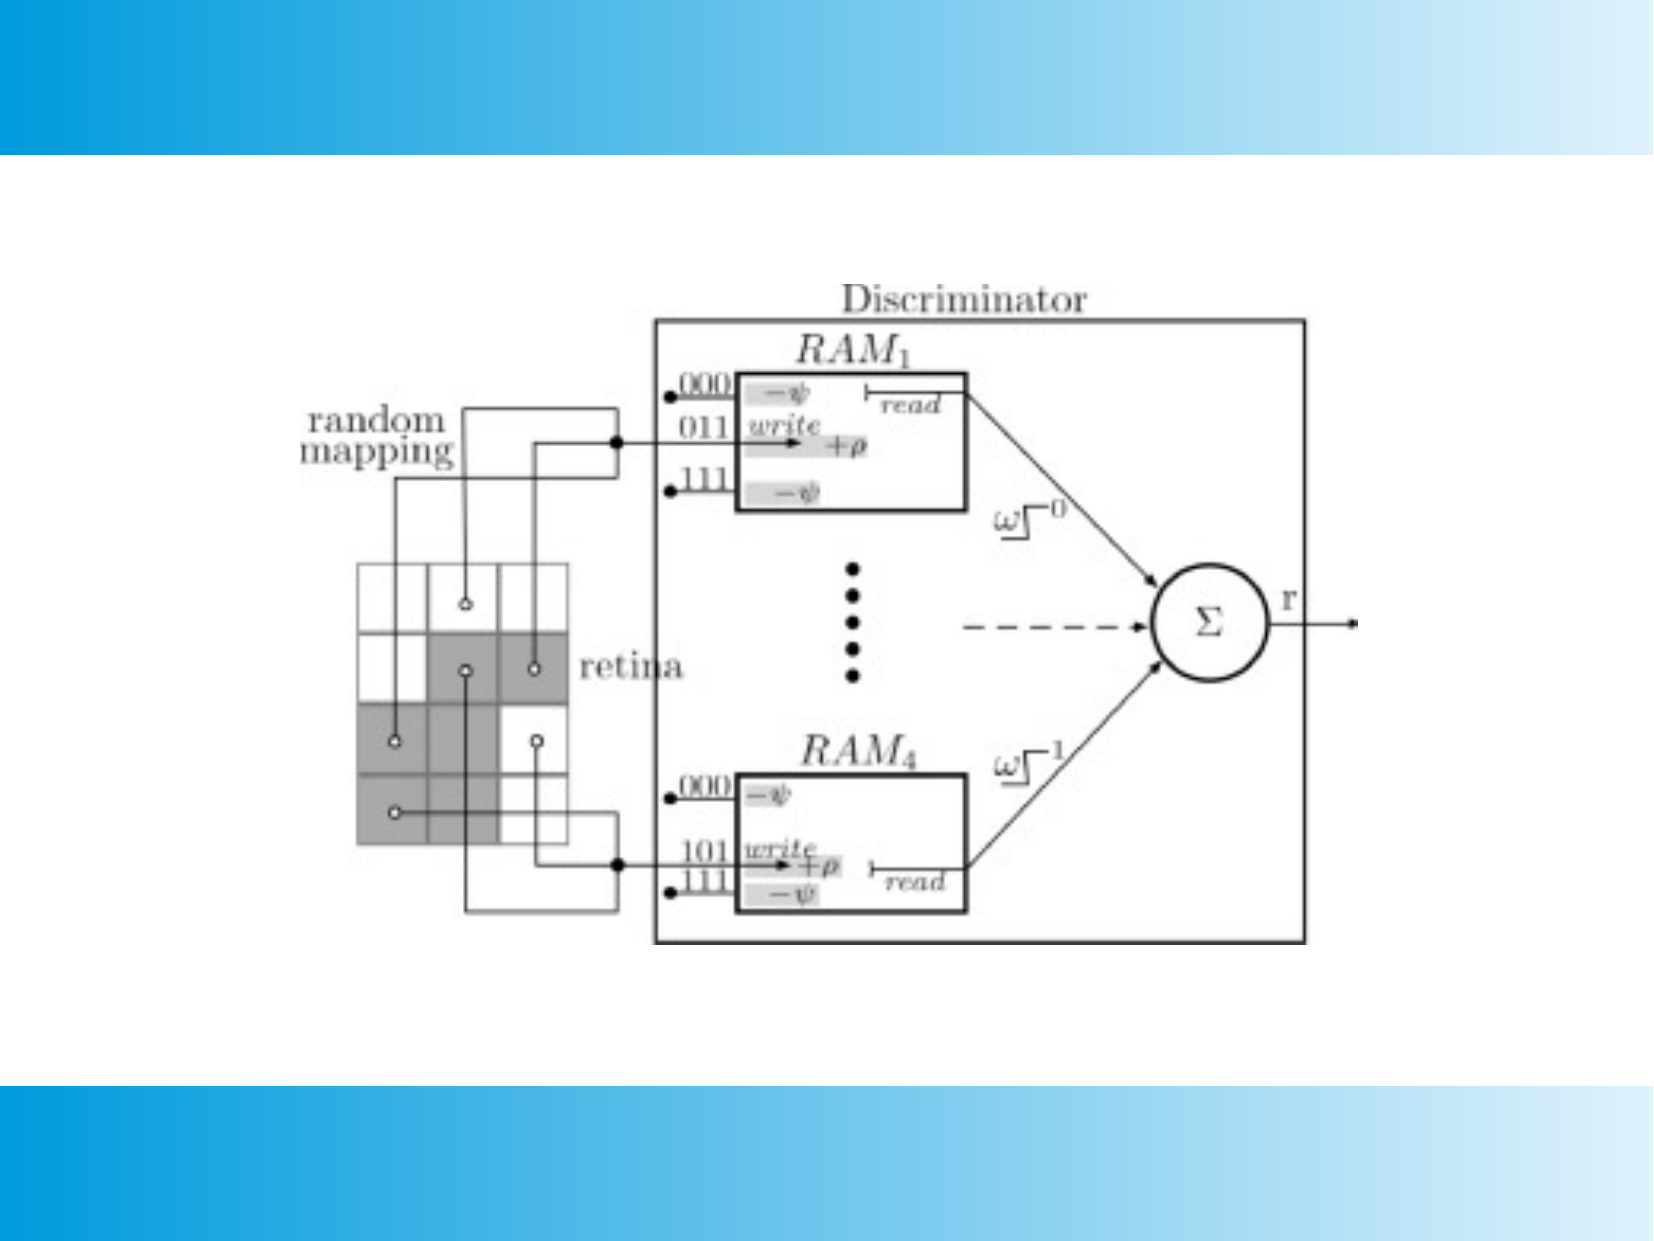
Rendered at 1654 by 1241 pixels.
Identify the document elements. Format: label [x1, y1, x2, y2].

picture [300, 284, 1358, 946]
